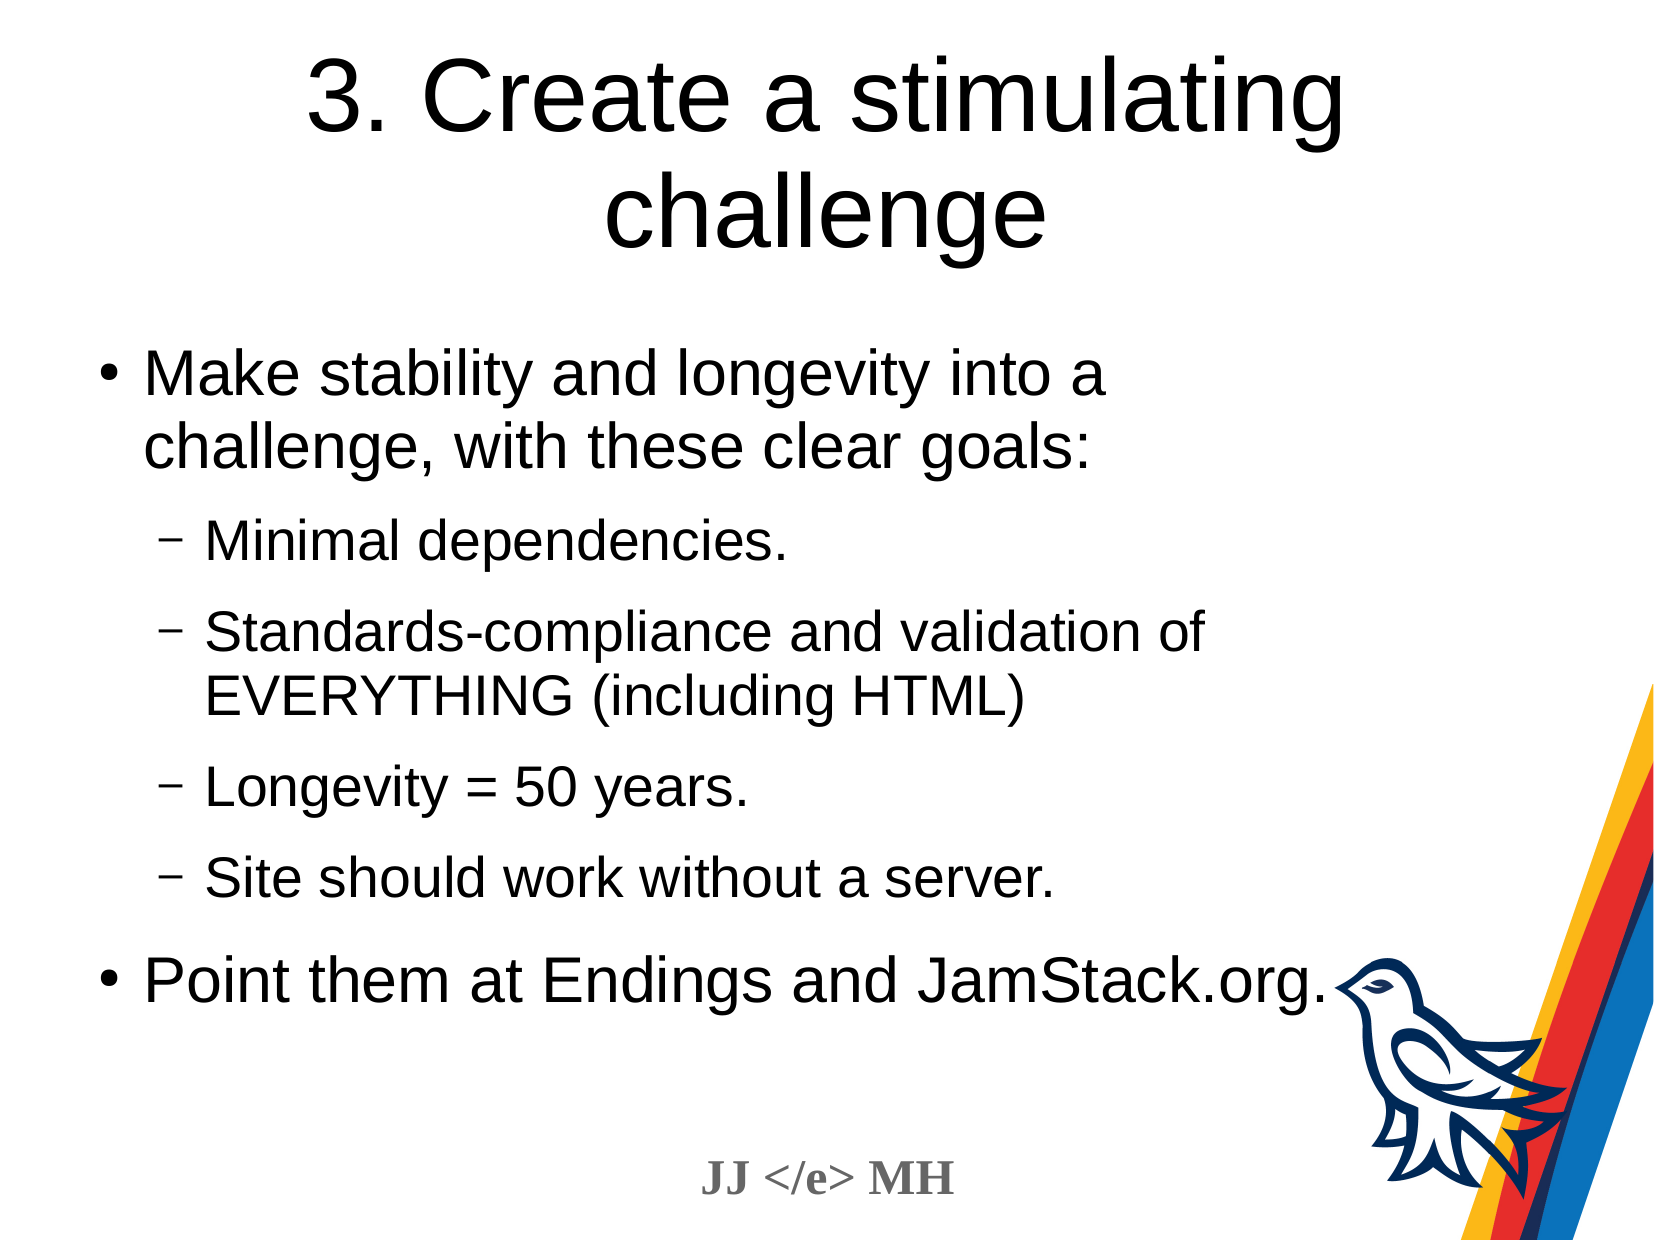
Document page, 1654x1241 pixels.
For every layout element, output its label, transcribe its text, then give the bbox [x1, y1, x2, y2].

picture [1324, 684, 1654, 1240]
list Make stability and longevity into a challenge, with these clear goals: Minimal dependencies. Standards-compliance and validation of EVERYTHING (including HTML) Longevity = 50 years. Site should work without a server. Point them at Endings and JamStack.org. [82, 337, 1335, 1057]
title 3. Create a stimulating challenge [82, 0, 1571, 336]
